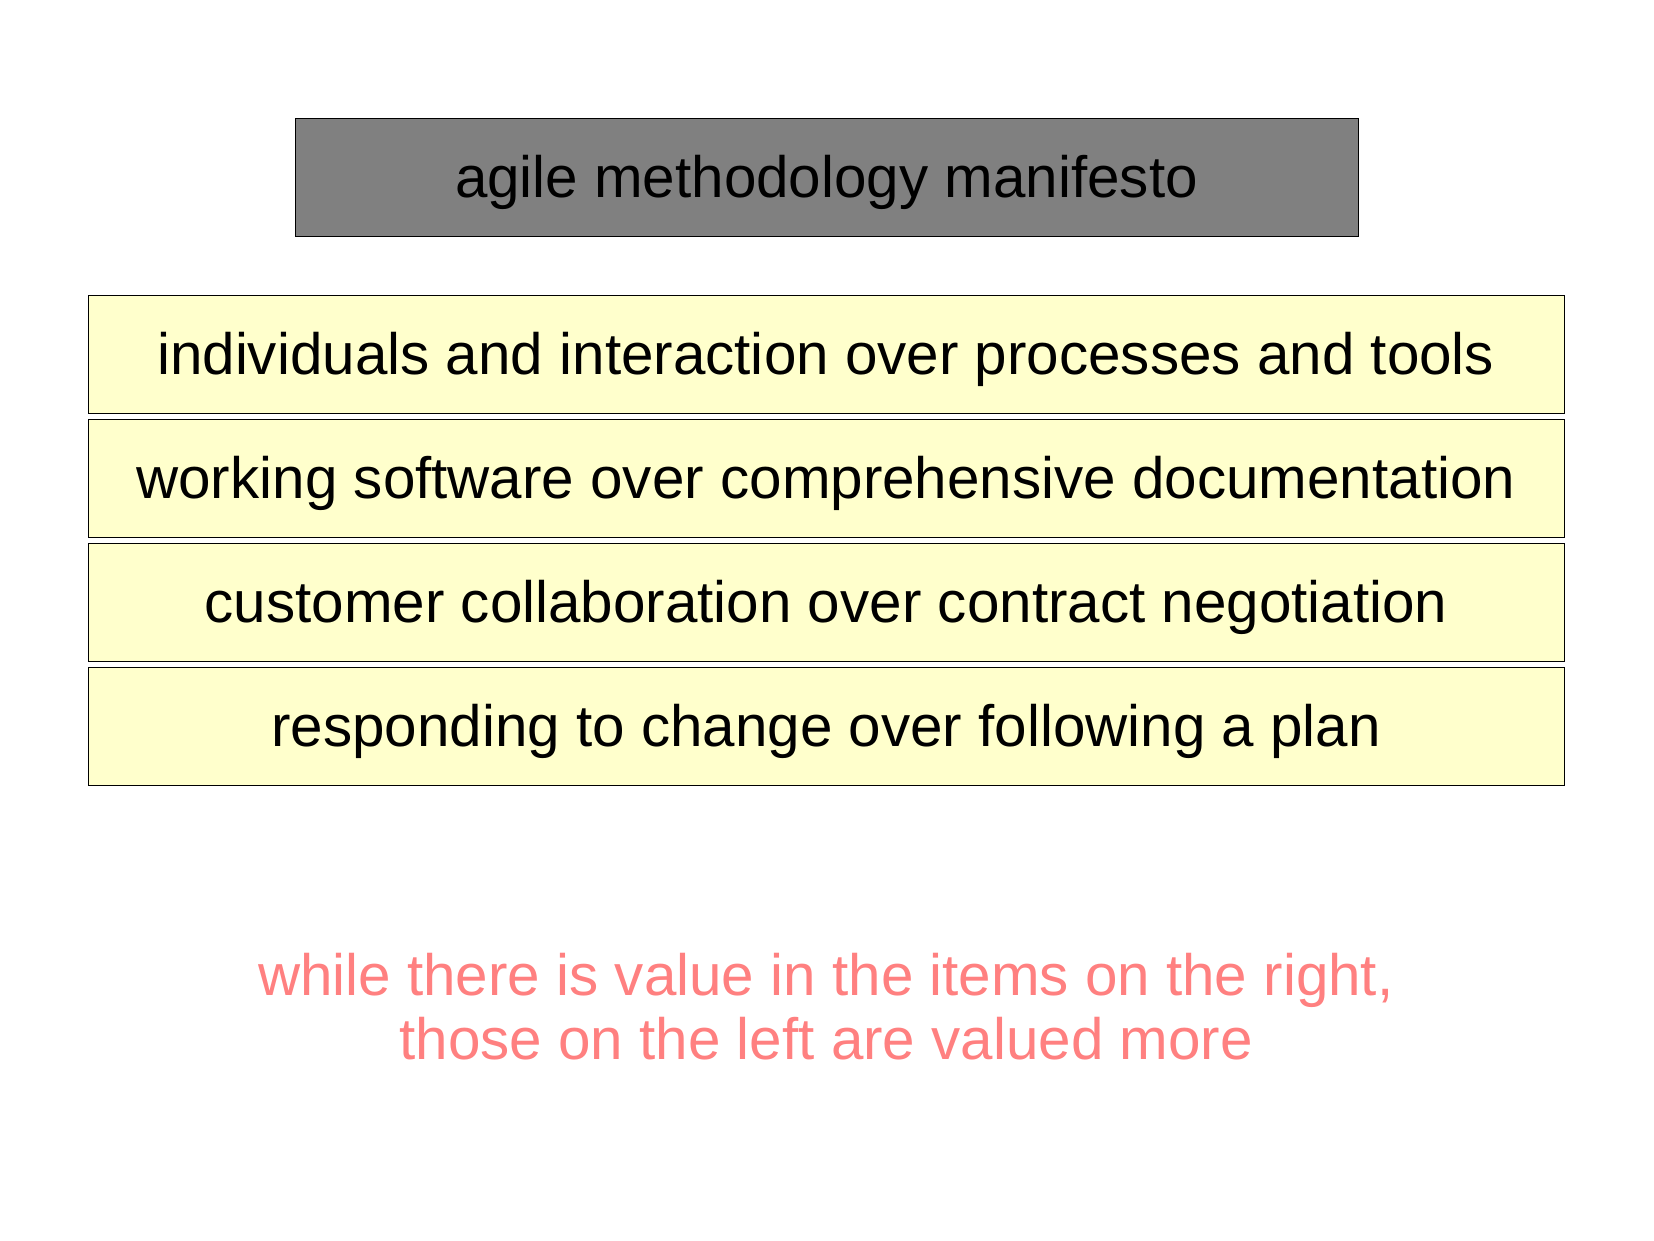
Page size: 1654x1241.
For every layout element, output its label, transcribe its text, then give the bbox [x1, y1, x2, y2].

text_box customer collaboration over contract negotiation [88, 543, 1565, 662]
text_box while there is value in the items on the right, those on the left are valued more [118, 927, 1536, 1088]
text_box working software over comprehensive documentation [88, 419, 1565, 538]
text_box individuals and interaction over processes and tools [88, 295, 1565, 414]
text_box responding to change over following a plan [88, 667, 1565, 786]
text_box agile methodology manifesto [295, 118, 1359, 237]
